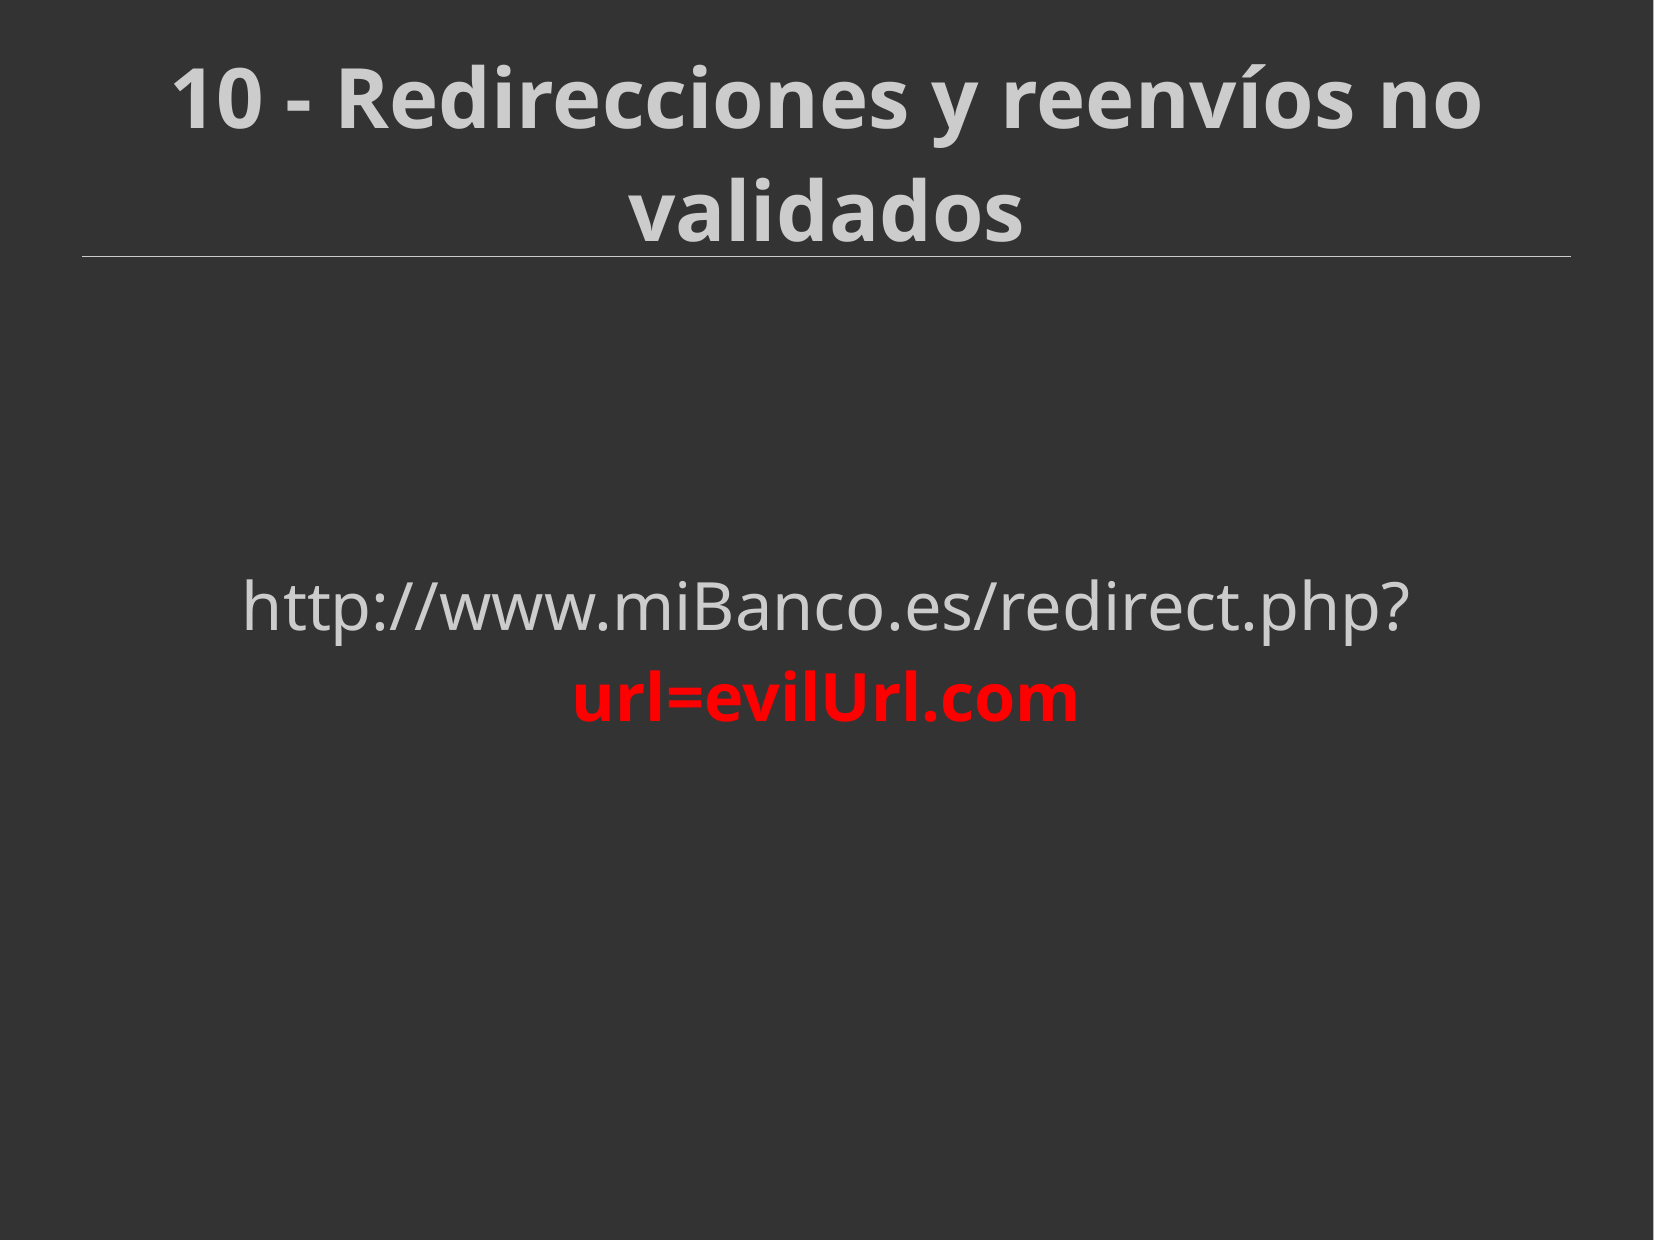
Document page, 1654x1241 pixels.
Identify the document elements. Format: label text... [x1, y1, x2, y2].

title 10 - Redirecciones y reenvíos no validados [82, 49, 1571, 257]
subtitle http://www.miBanco.es/redirect.php?url=evilUrl.com [82, 290, 1571, 1010]
